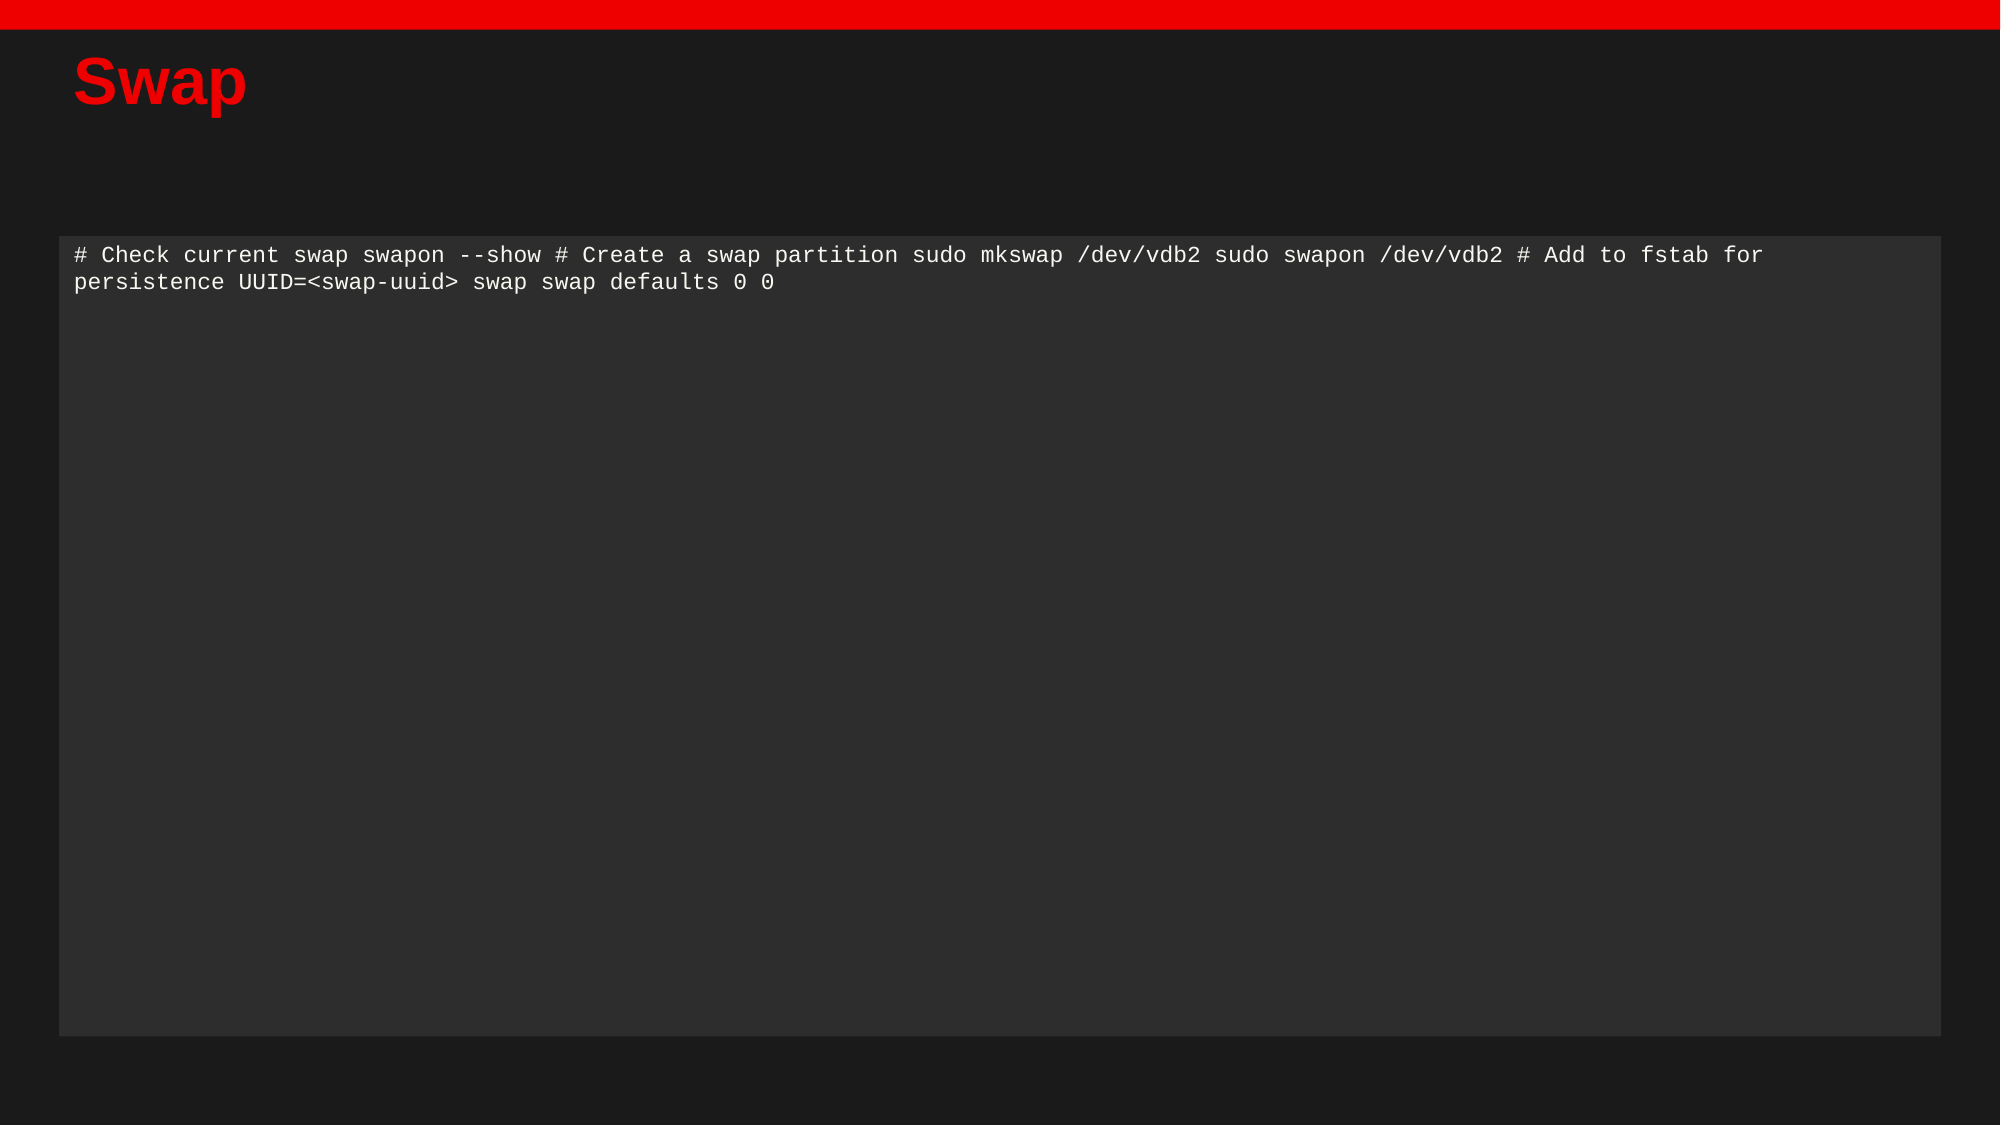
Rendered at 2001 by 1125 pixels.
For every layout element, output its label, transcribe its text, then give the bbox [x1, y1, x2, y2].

text_box Swap [59, 36, 1942, 208]
text_box [0, 0, 2001, 30]
text_box # Check current swap swapon --show # Create a swap partition sudo mkswap /dev/vdb2 sudo swapon /dev/vdb2 # Add to fstab for persistence UUID=<swap-uuid> swap swap defaults 0 0 [59, 236, 1942, 1037]
